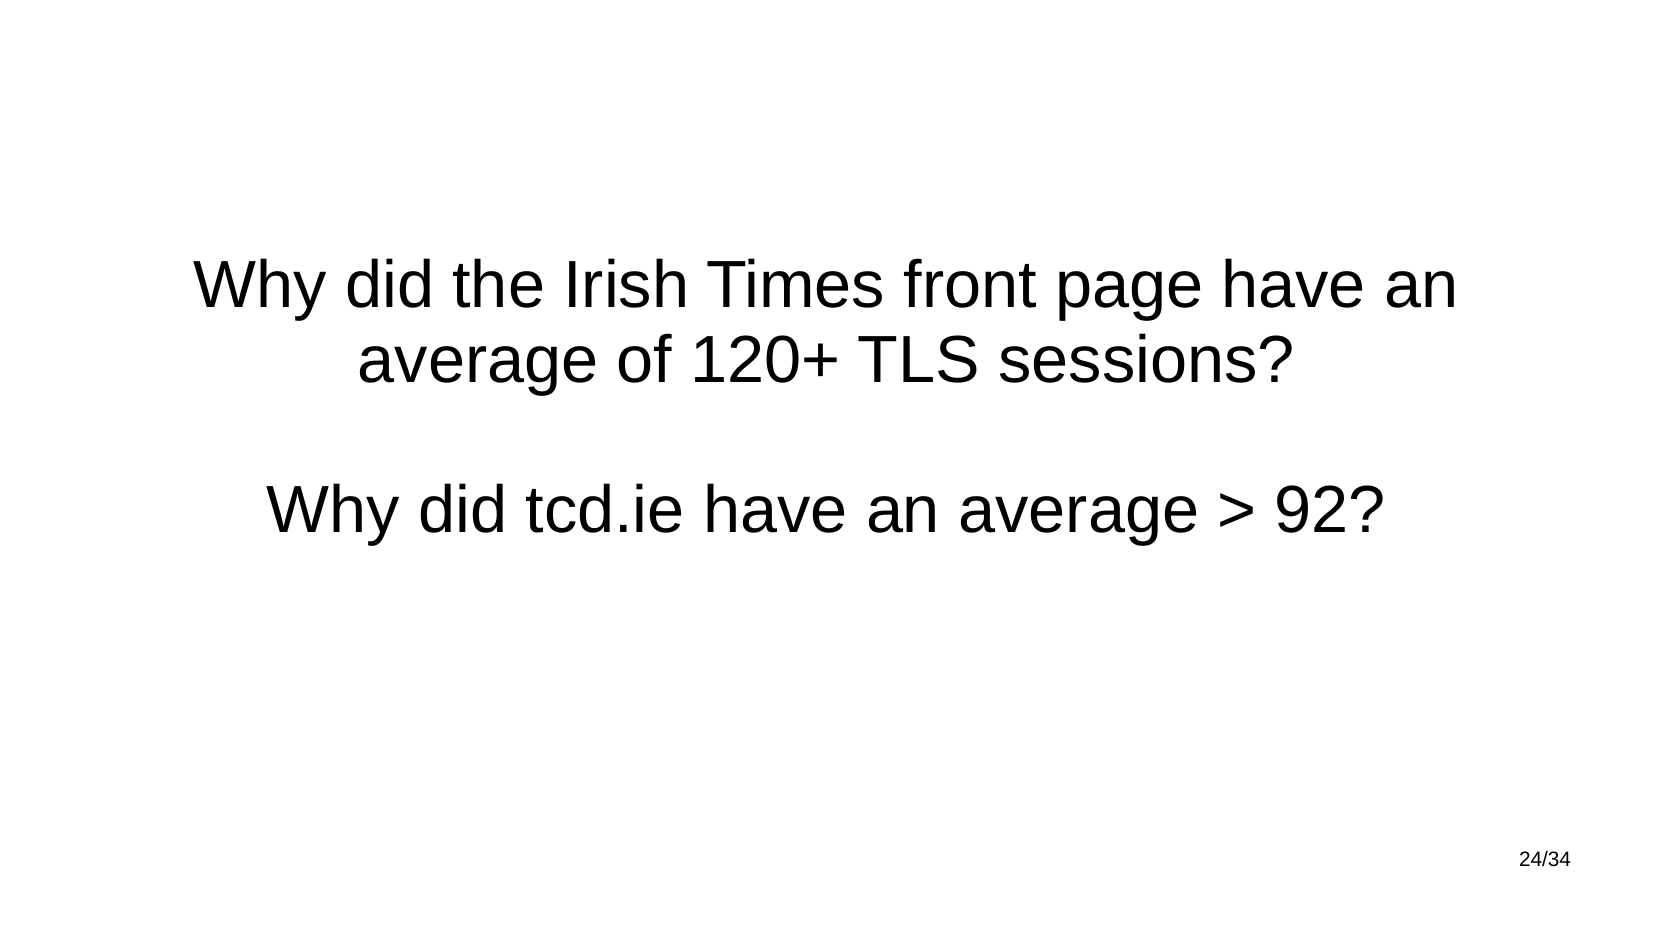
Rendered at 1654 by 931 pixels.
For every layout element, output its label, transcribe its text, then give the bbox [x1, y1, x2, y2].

subtitle Why did the Irish Times front page have an average of 120+ TLS sessions? Why did tcd.ie have an average > 92? [82, 37, 1571, 757]
